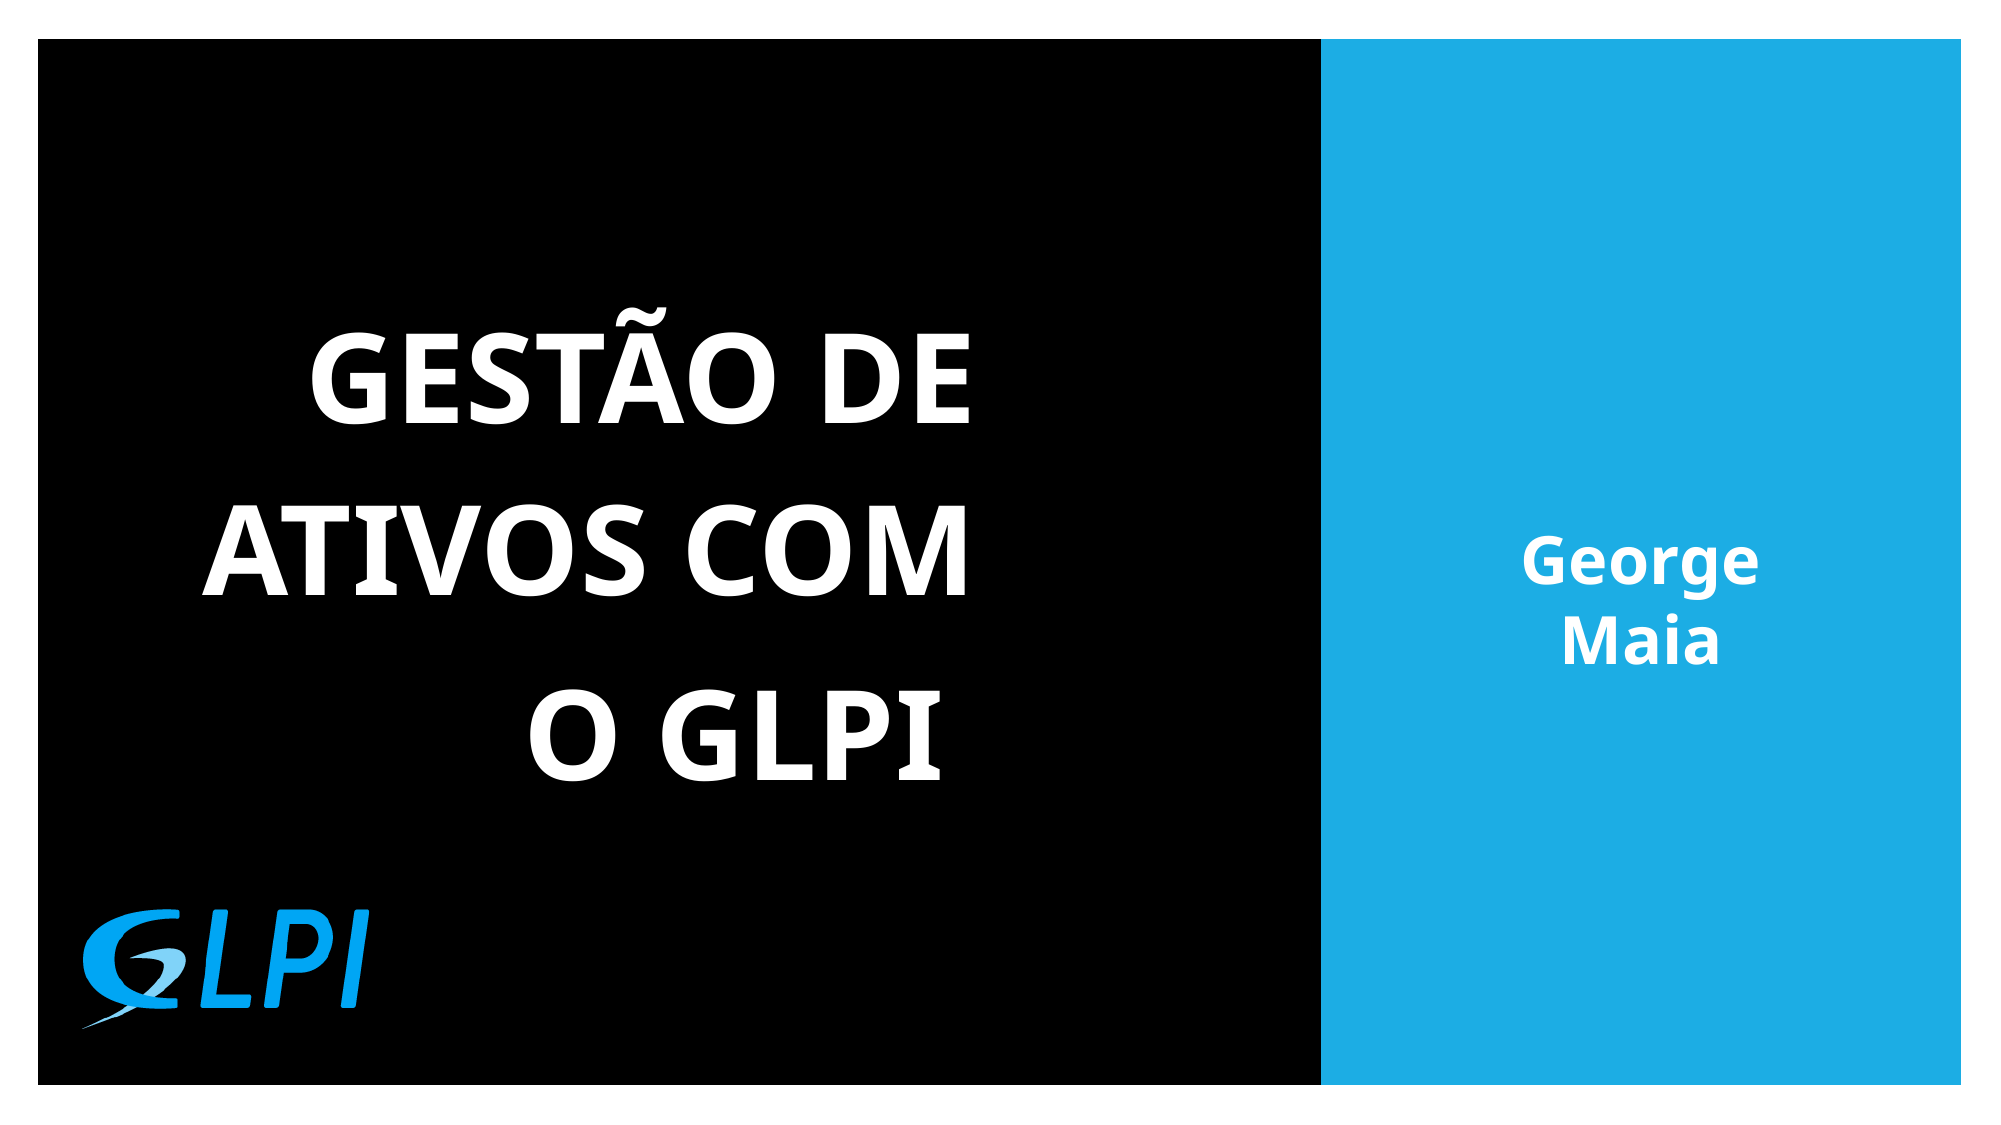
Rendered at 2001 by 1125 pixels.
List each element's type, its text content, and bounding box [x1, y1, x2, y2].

text_box gestão de ativos com o Glpi [188, 113, 1212, 969]
text_box George Maia [1416, 510, 1866, 685]
picture [82, 862, 370, 1057]
text_box [0, 0, 2000, 1125]
